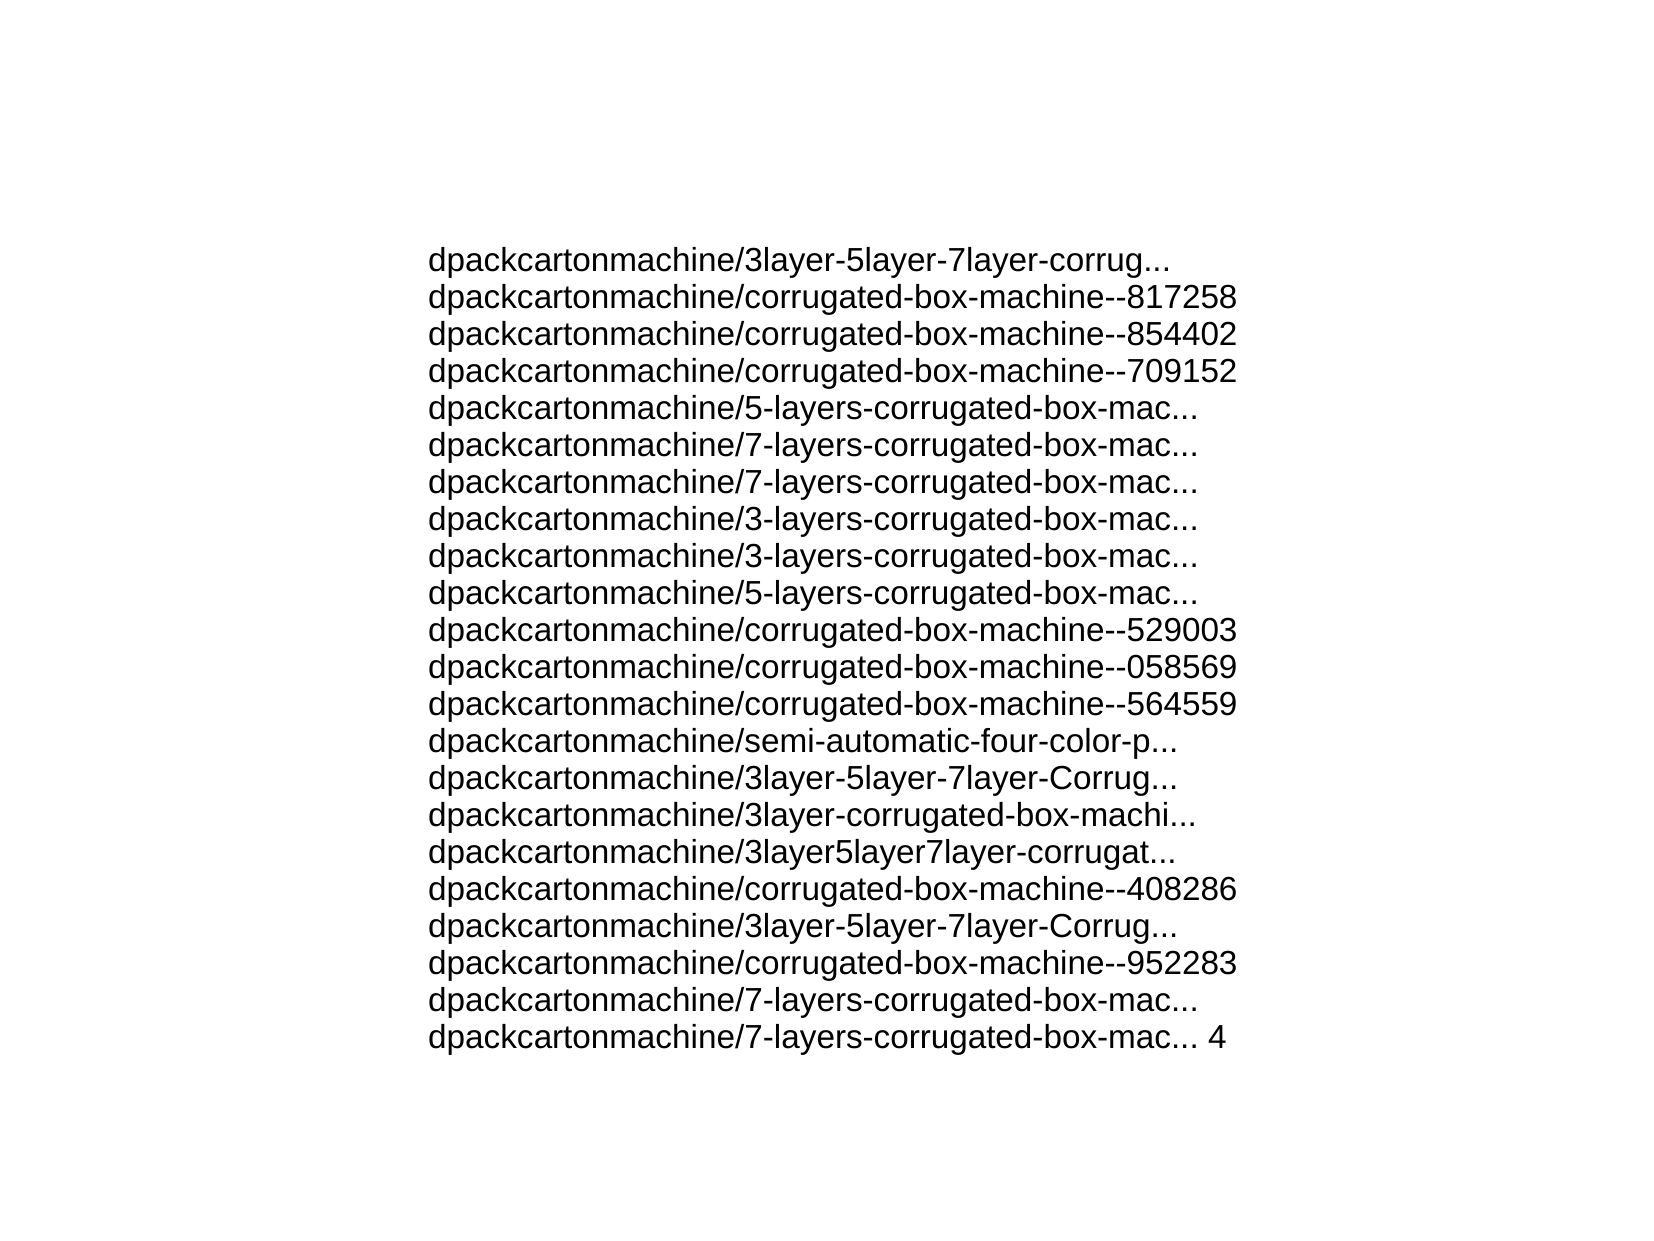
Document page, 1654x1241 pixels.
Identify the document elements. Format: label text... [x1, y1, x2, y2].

text_box dpackcartonmachine/3layer-5layer-7layer-corrug... dpackcartonmachine/corrugated-box-machine--817258 dpackcartonmachine/corrugated-box-machine--854402 dpackcartonmachine/corrugated-box-machine--709152 dpackcartonmachine/5-layers-corrugated-box-mac... dpackcartonmachine/7-layers-corrugated-box-mac... dpackcartonmachine/7-layers-corrugated-box-mac... dpackcartonmachine/3-layers-corrugated-box-mac... dpackcartonmachine/3-layers-corrugated-box-mac... dpackcartonmachine/5-layers-corrugated-box-mac... dpackcartonmachine/corrugated-box-machine--529003 dpackcartonmachine/corrugated-box-machine--058569 dpackcartonmachine/corrugated-box-machine--564559 dpackcartonmachine/semi-automatic-four-color-p... dpackcartonmachine/3layer-5layer-7layer-Corrug... dpackcartonmachine/3layer-corrugated-box-machi... dpackcartonmachine/3layer5layer7layer-corrugat... dpackcartonmachine/corrugated-box-machine--408286 dpackcartonmachine/3layer-5layer-7layer-Corrug... dpackcartonmachine/corrugated-box-machine--952283 dpackcartonmachine/7-layers-corrugated-box-mac... dpackcartonmachine/7-layers-corrugated-box-mac... 4 [413, 233, 1263, 1241]
